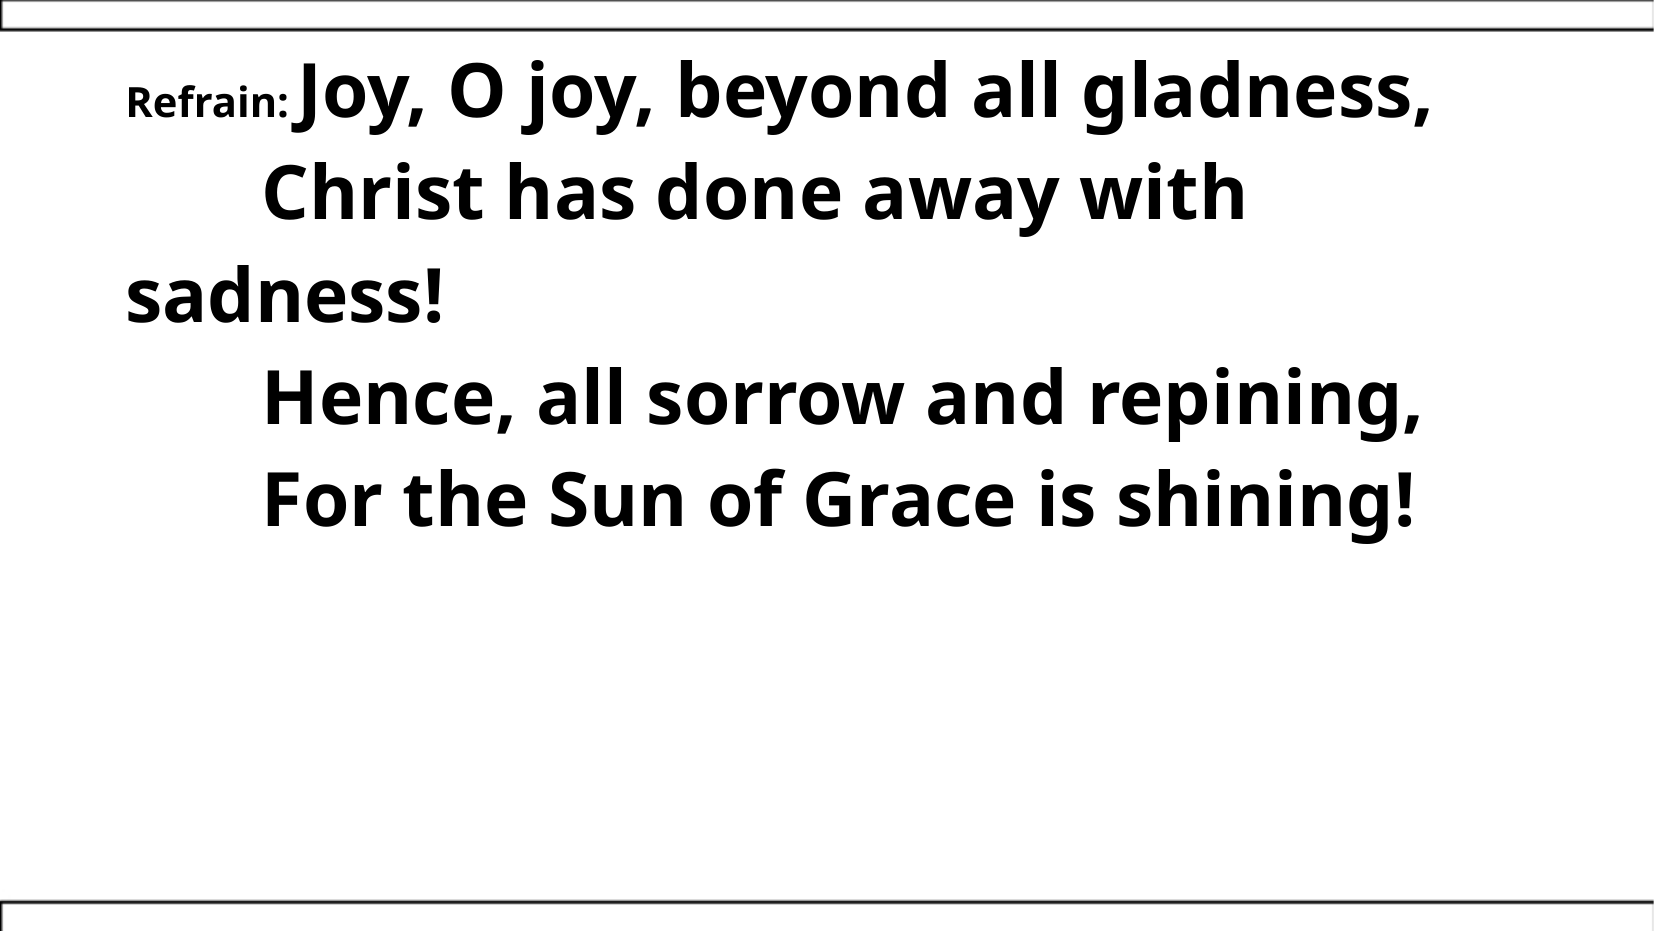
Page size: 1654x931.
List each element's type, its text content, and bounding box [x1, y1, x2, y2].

picture [0, 0, 1654, 931]
text_box Refrain: Joy, O joy, beyond all gladness, Christ has done away with sadness! Hence, all sorrow and repining, For the Sun of Grace is shining! [110, 30, 1536, 461]
